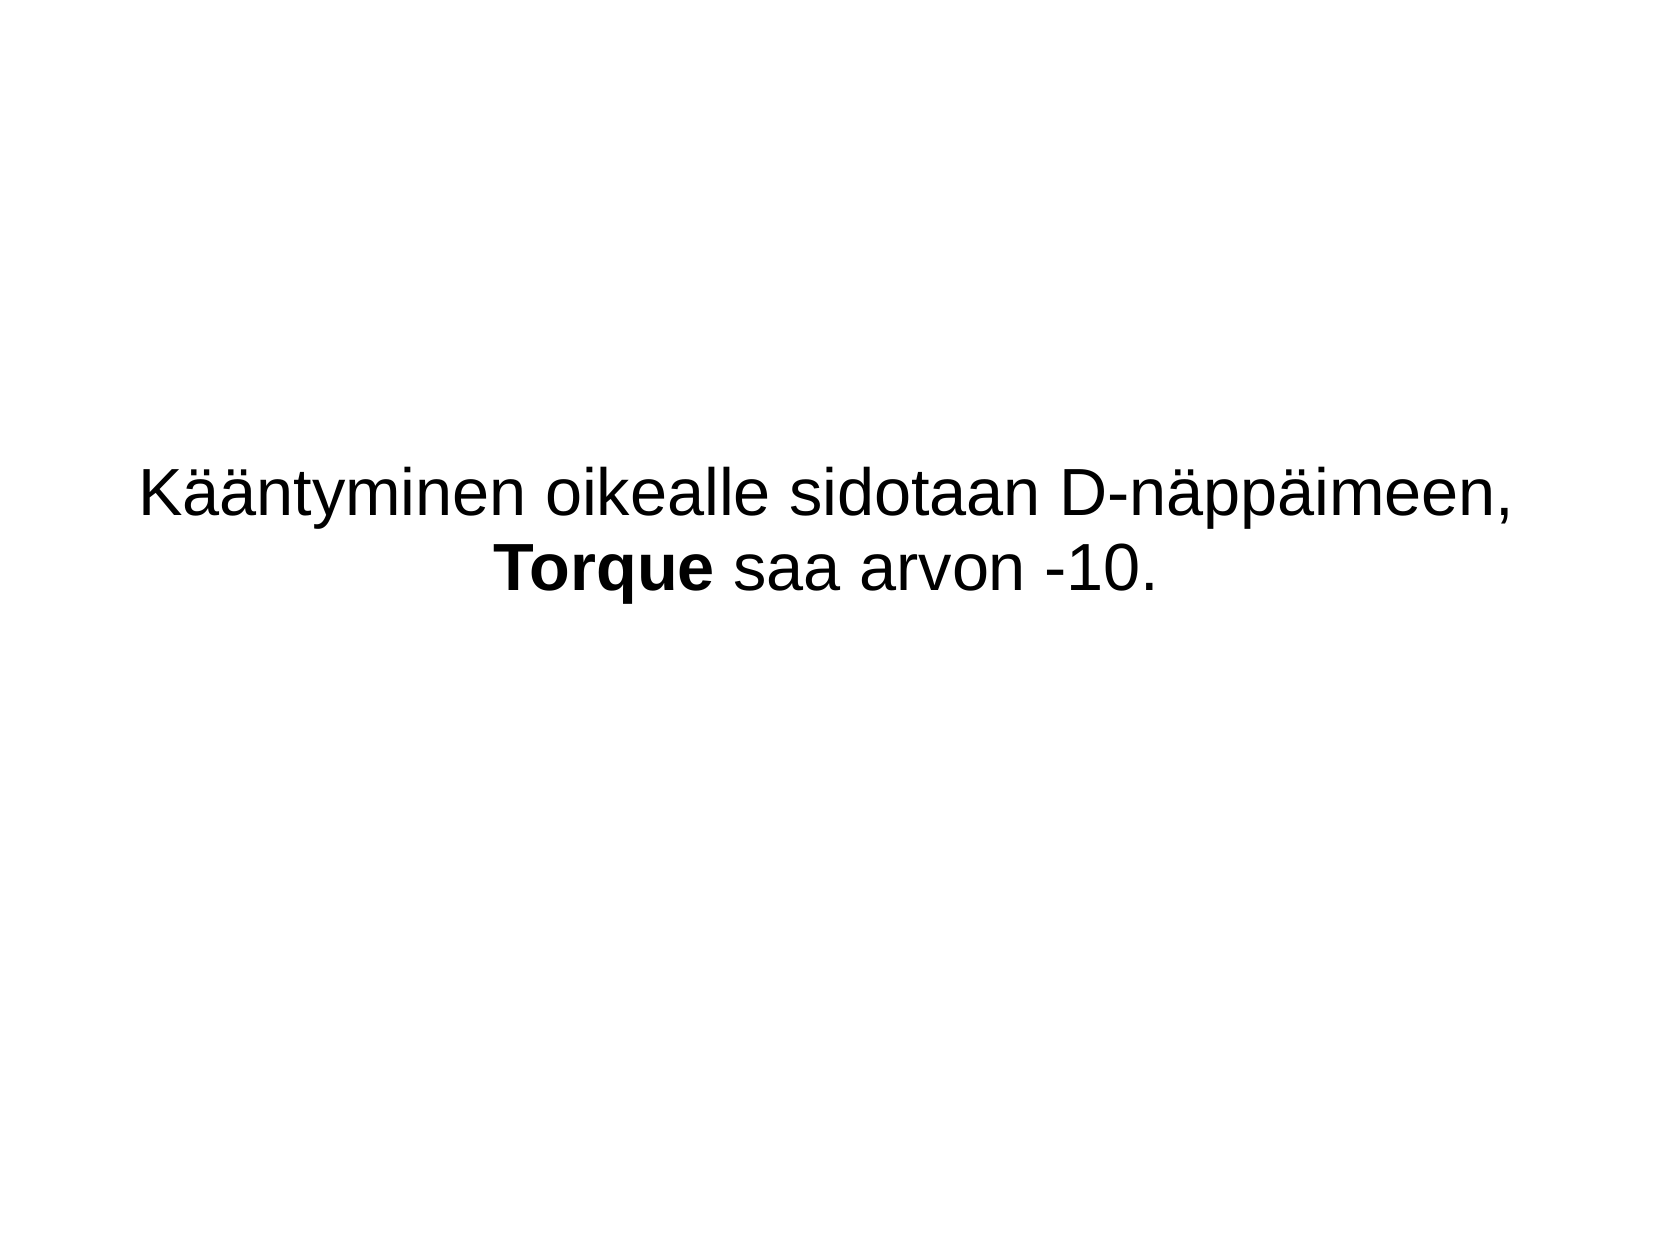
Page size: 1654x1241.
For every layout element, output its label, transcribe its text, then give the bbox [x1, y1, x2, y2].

subtitle Kääntyminen oikealle sidotaan D-näppäimeen, Torque saa arvon -10. [82, 49, 1571, 1010]
